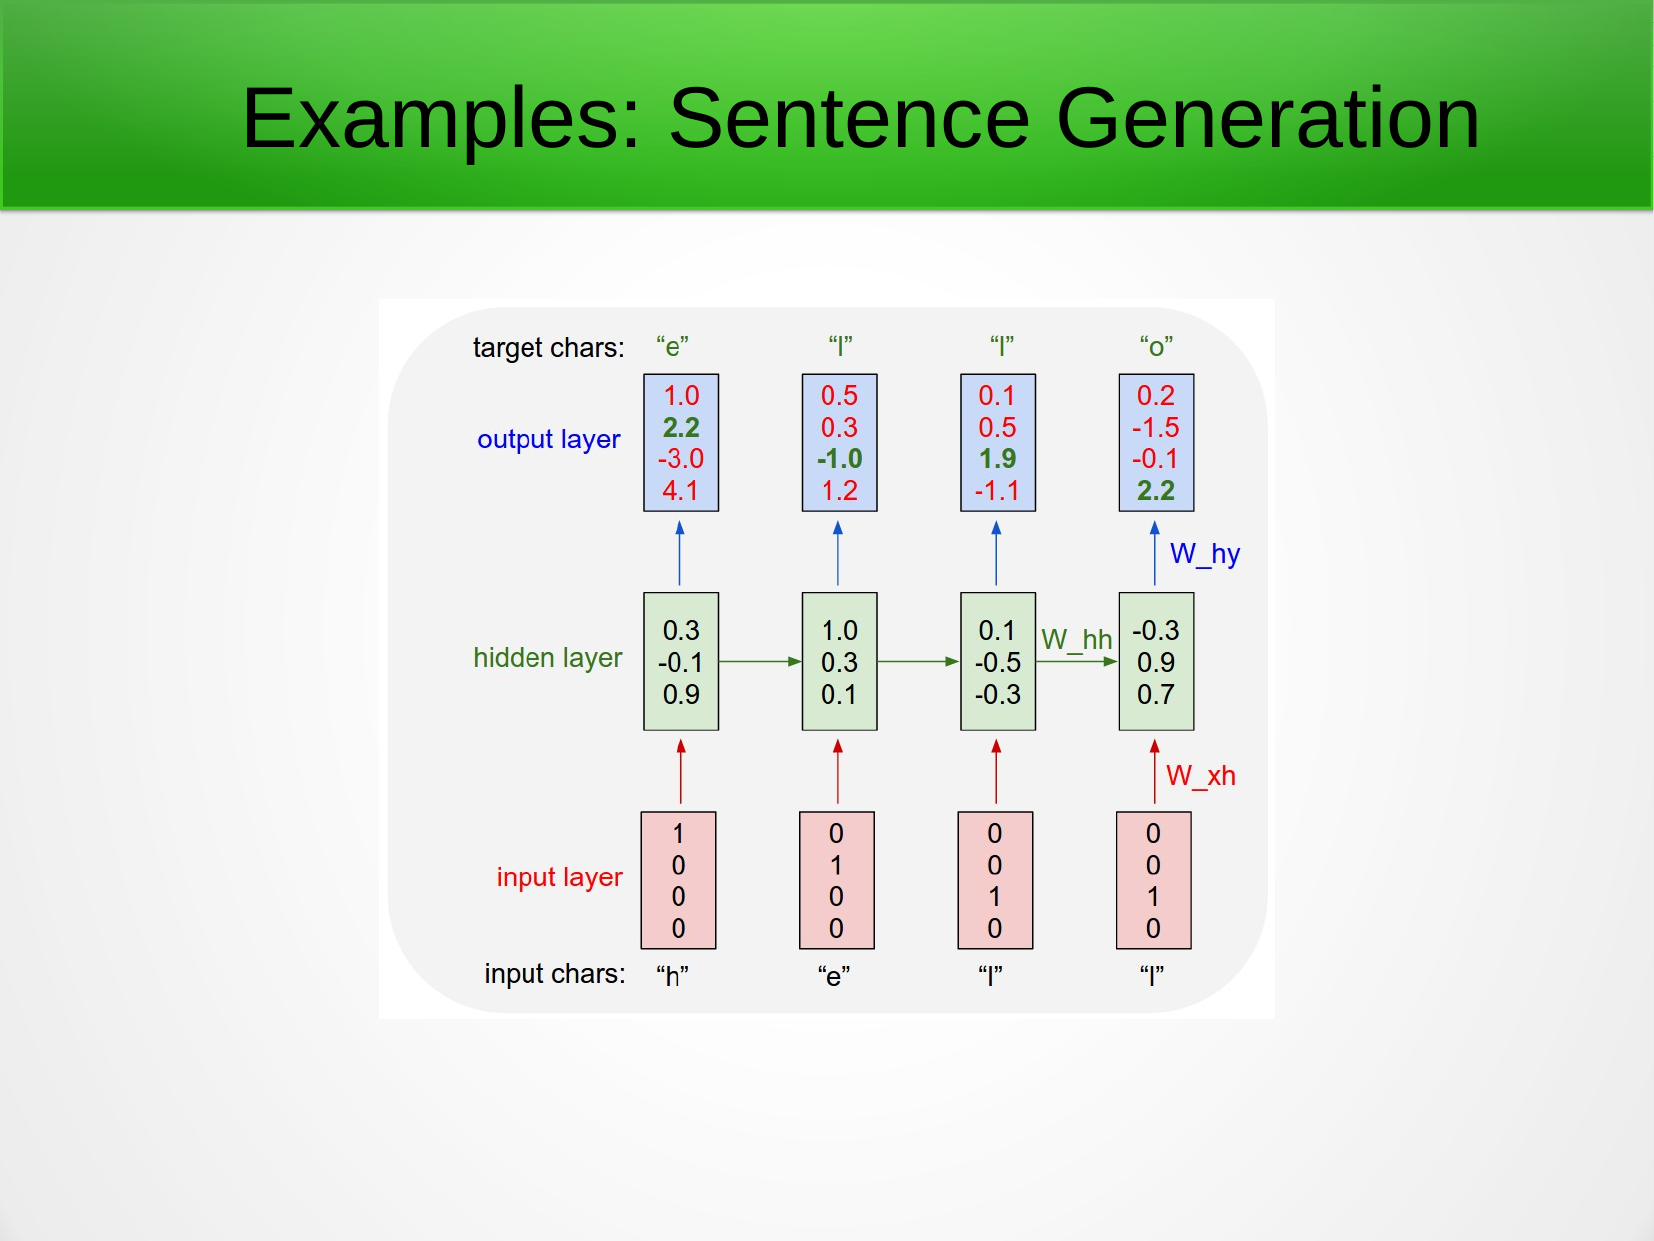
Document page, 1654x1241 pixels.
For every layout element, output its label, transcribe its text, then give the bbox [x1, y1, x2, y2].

title Examples: Sentence Generation [82, 47, 1571, 189]
picture [379, 299, 1275, 1019]
